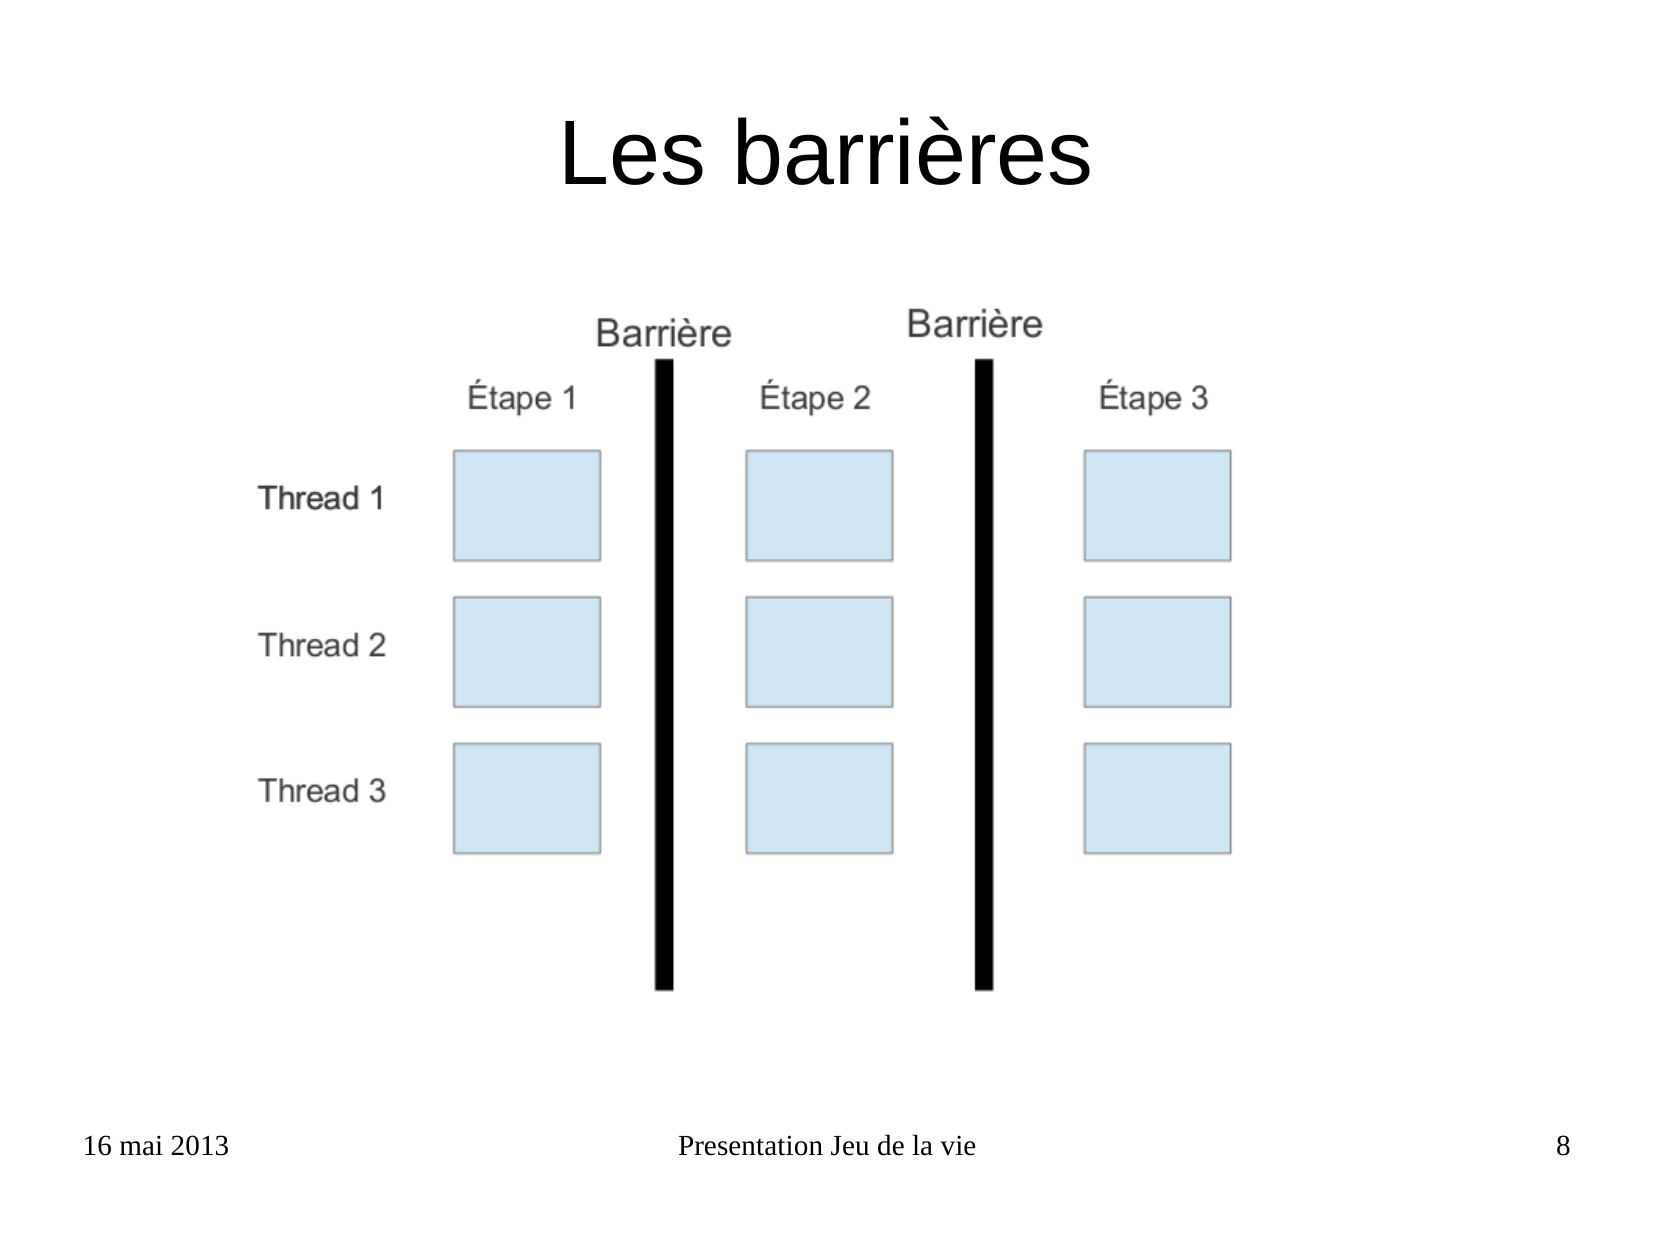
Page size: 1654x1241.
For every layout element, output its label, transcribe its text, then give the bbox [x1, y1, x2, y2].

title Les barrières [82, 49, 1571, 257]
picture [218, 265, 1266, 1020]
